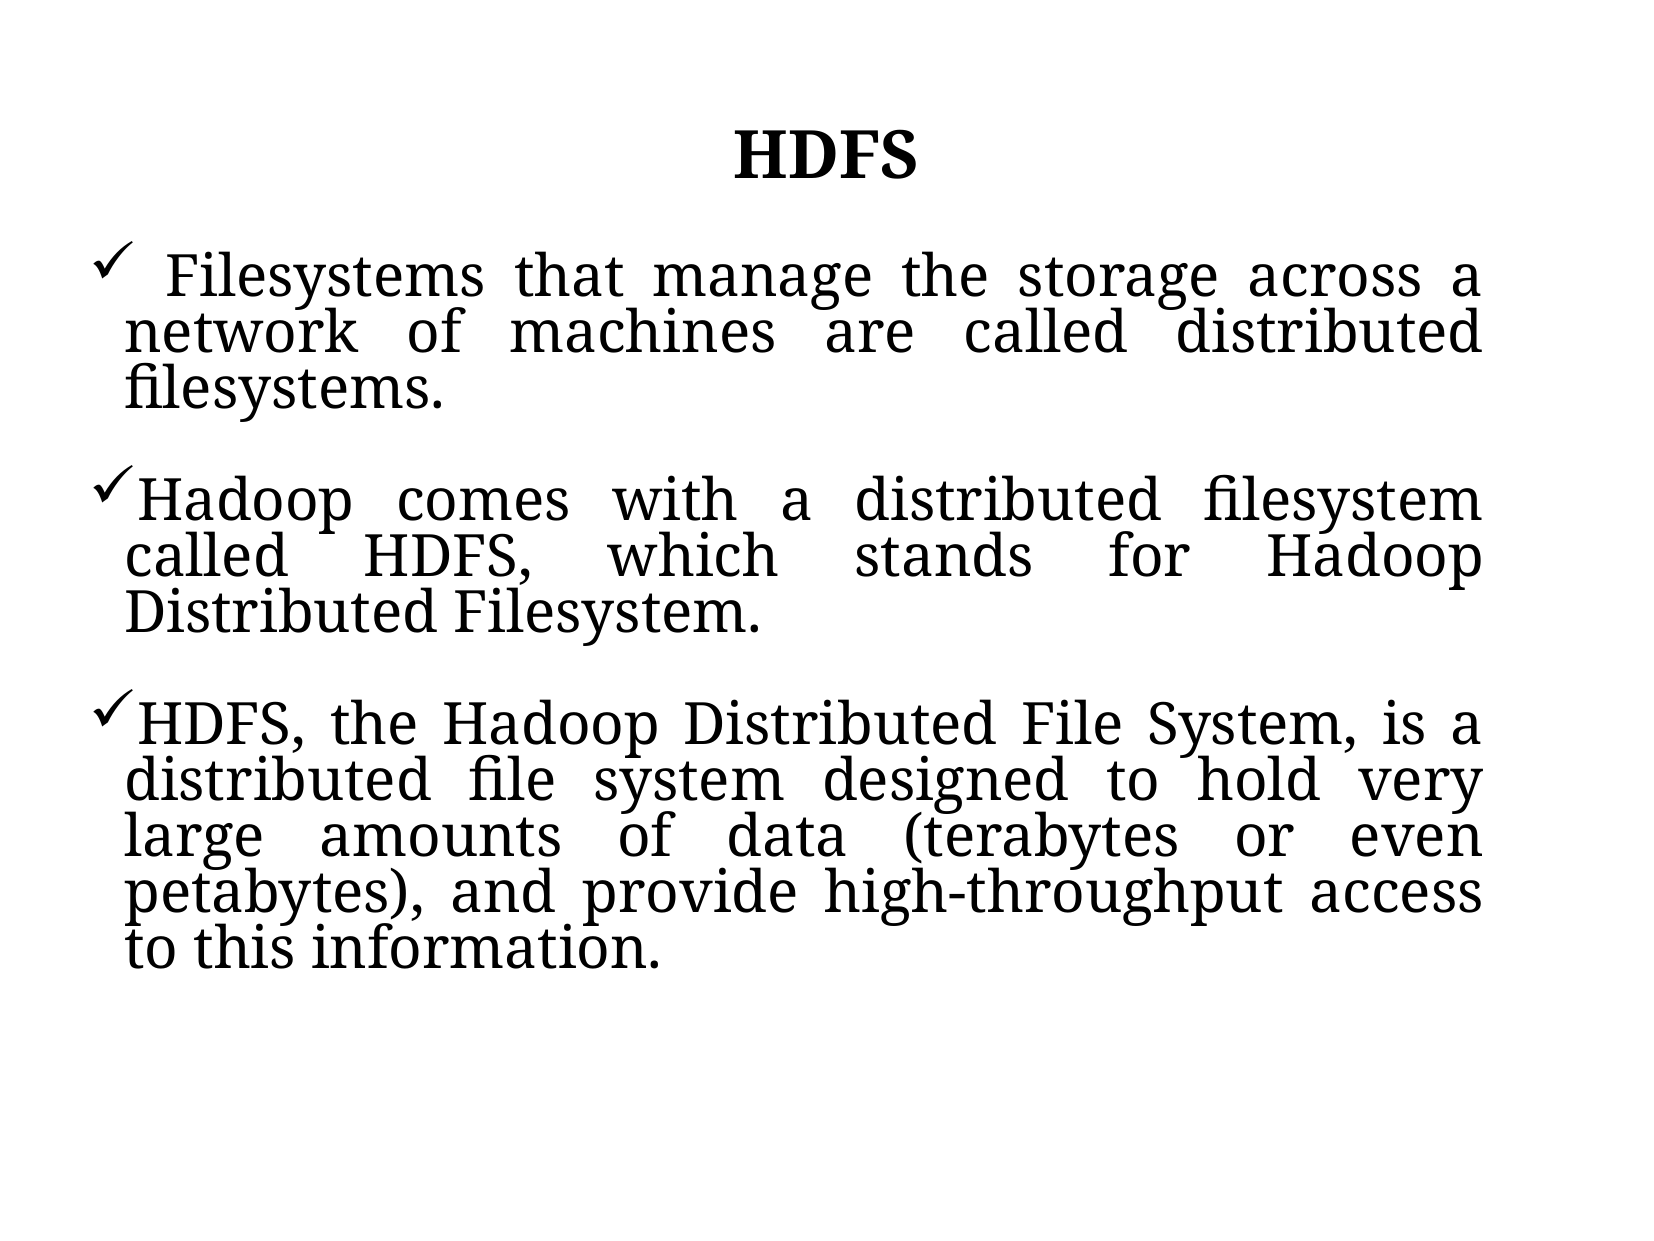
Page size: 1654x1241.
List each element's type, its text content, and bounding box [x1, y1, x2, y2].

text_box Filesystems that manage the storage across a network of machines are called distributed filesystems. Hadoop comes with a distributed filesystem called HDFS, which stands for Hadoop Distributed Filesystem. HDFS, the Hadoop Distributed File System, is a distributed file system designed to hold very large amounts of data (terabytes or even petabytes), and provide high-throughput access to this information. [74, 244, 1499, 1001]
title HDFS [82, 49, 1571, 257]
